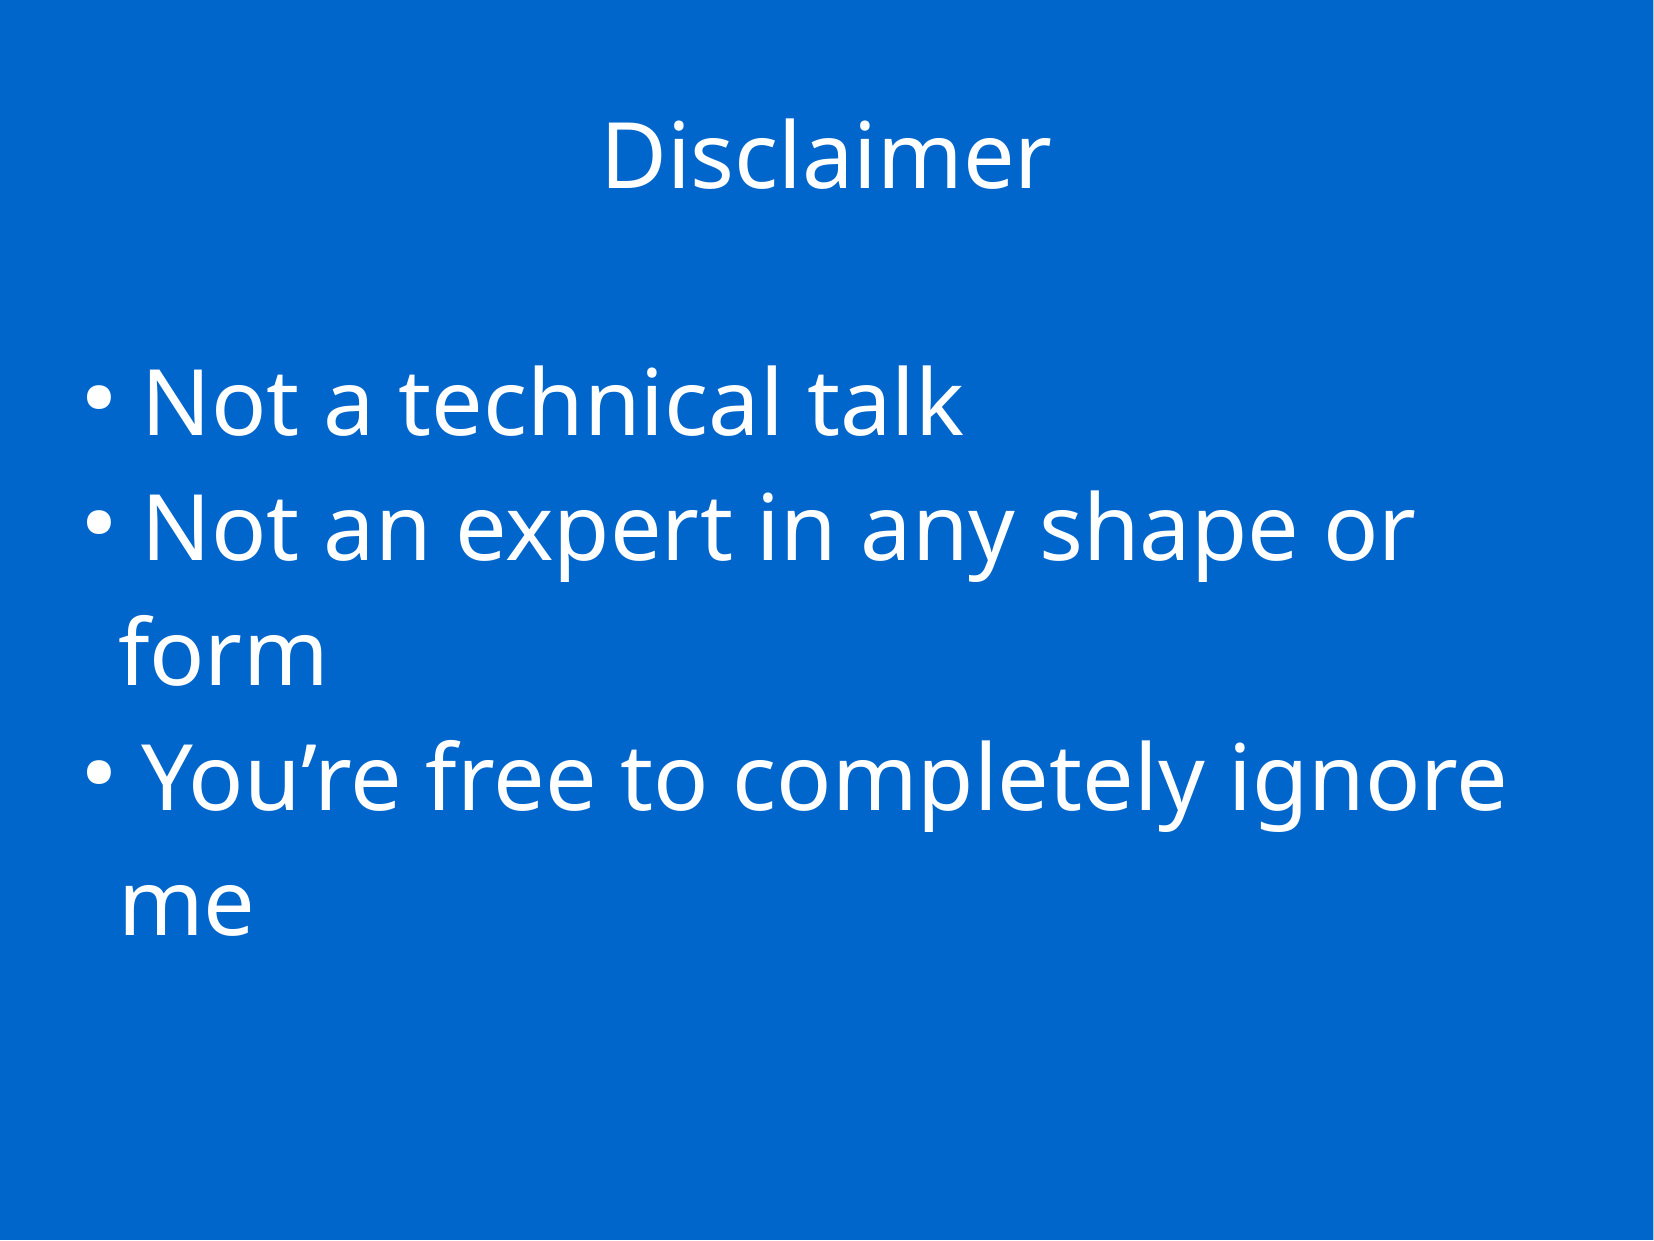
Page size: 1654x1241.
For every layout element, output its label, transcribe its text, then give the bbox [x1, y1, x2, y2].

title Disclaimer [82, 49, 1571, 257]
subtitle Not a technical talk Not an expert in any shape or form You’re free to completely ignore me [82, 290, 1630, 1010]
